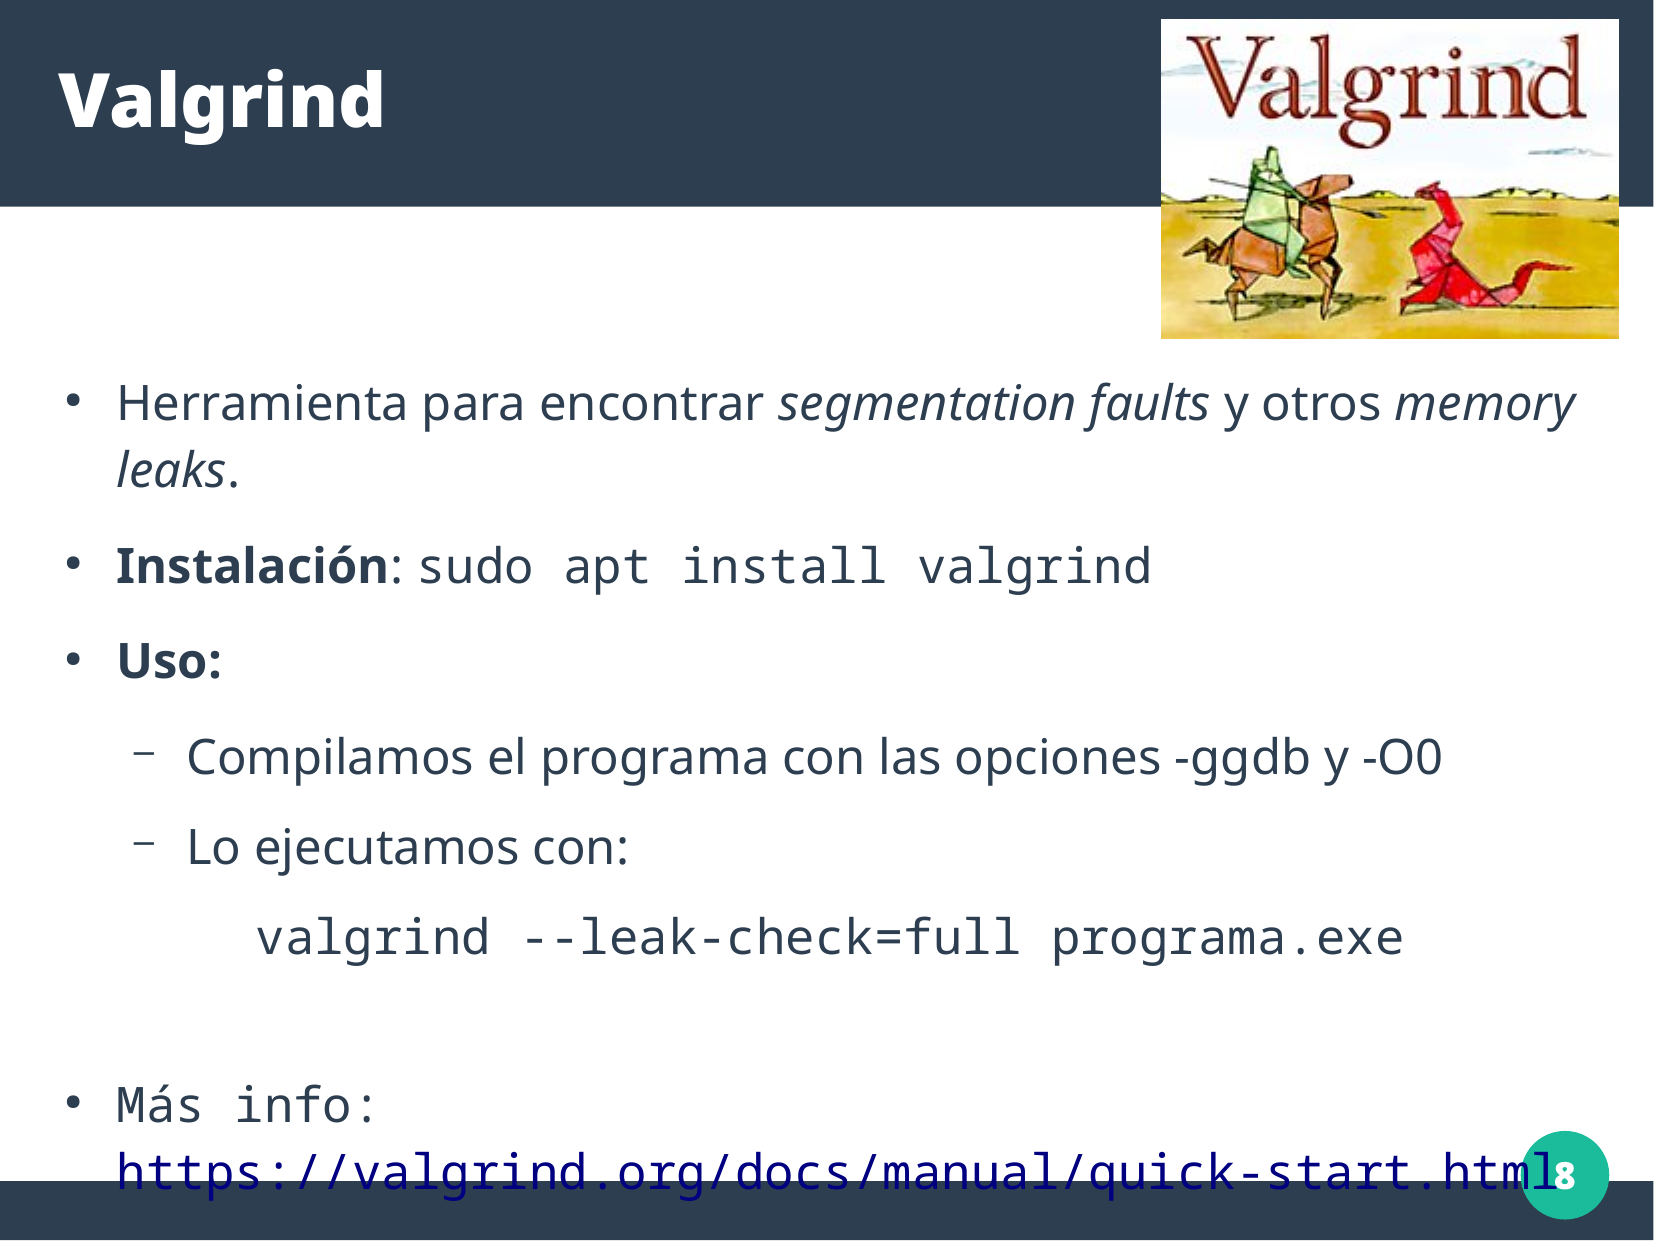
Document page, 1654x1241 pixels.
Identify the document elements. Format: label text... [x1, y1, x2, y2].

title Valgrind [59, 19, 1161, 178]
list Herramienta para encontrar segmentation faults y otros memory leaks. Instalación: sudo apt install valgrind Uso: Compilamos el programa con las opciones -ggdb y -O0 Lo ejecutamos con: valgrind --leak-check=full programa.exe Más info: https://valgrind.org/docs/manual/quick-start.html [47, 368, 1583, 1207]
picture [1161, 19, 1619, 339]
